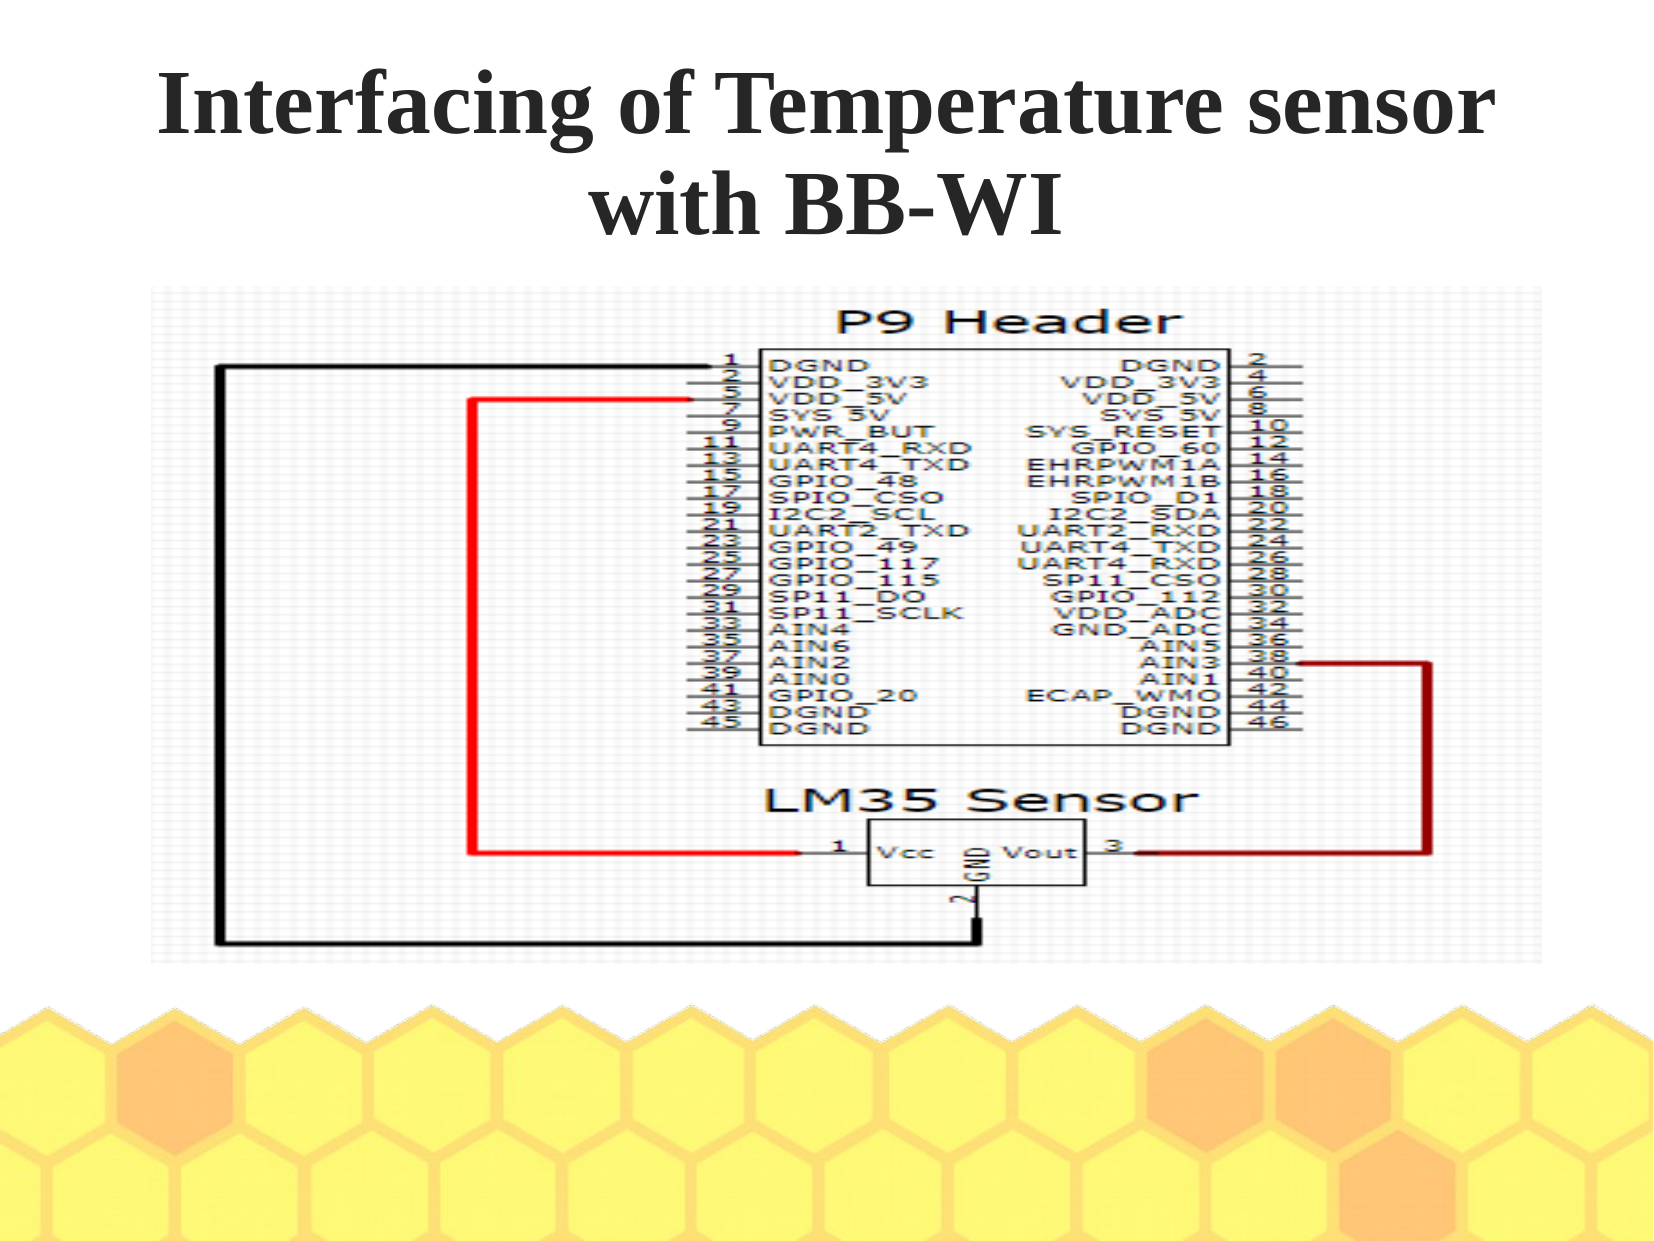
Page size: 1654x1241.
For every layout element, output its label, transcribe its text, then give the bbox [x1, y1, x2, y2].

picture [0, 1001, 1654, 1241]
title Interfacing of Temperature sensor with BB-WI [82, 49, 1571, 257]
picture [151, 286, 1542, 964]
